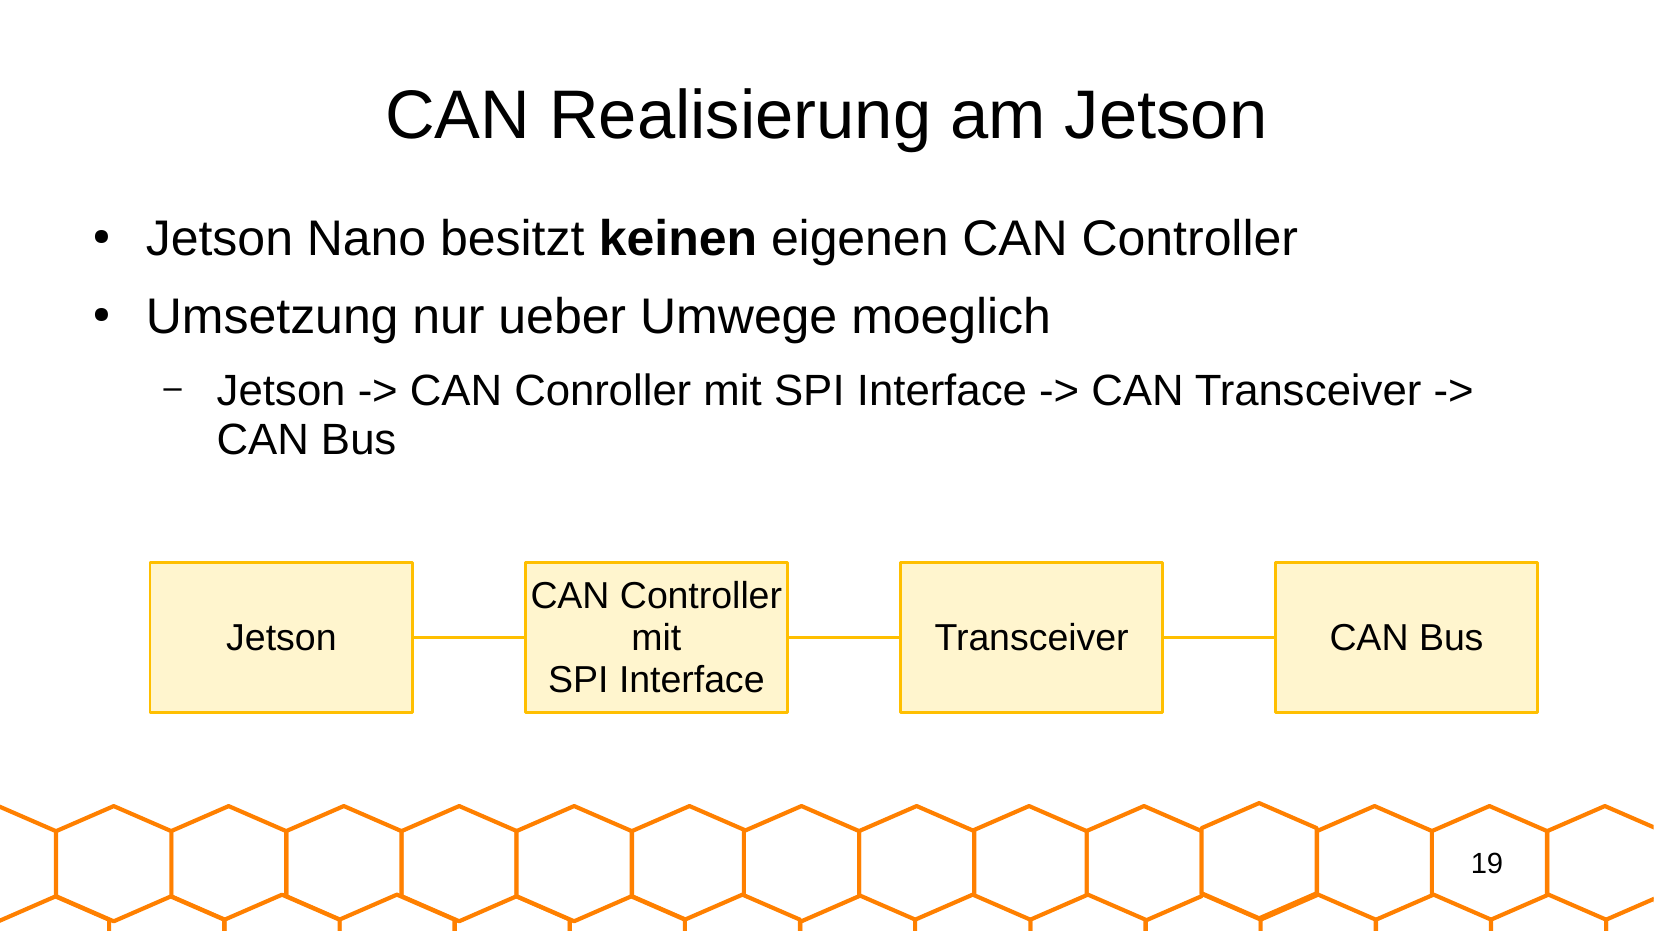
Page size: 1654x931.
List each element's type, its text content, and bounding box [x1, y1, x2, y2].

text_box CAN Controller mit SPI Interface [525, 562, 788, 713]
list Jetson Nano besitzt keinen eigenen CAN Controller Umsetzung nur ueber Umwege moeglich Jetson -> CAN Conroller mit SPI Interface -> CAN Transceiver -> CAN Bus [75, 210, 1564, 751]
text_box Jetson [150, 562, 413, 713]
text_box CAN Bus [1275, 562, 1538, 713]
text_box Transceiver [900, 562, 1163, 713]
title CAN Realisierung am Jetson [82, 36, 1571, 193]
